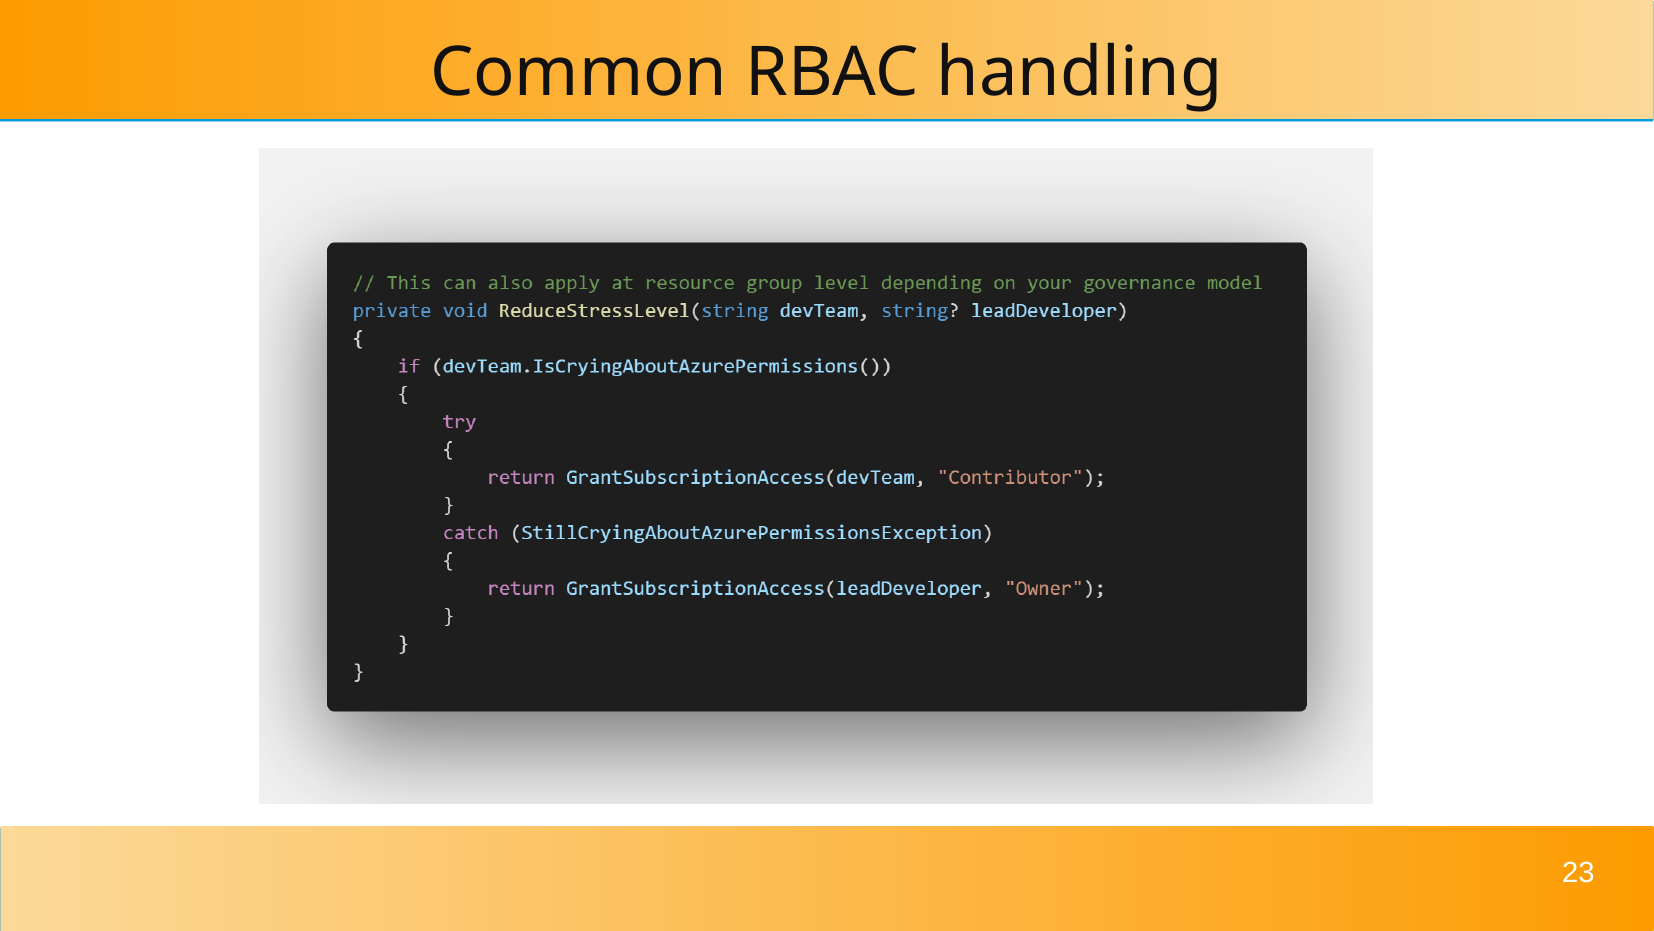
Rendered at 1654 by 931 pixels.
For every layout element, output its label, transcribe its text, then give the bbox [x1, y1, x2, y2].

title Networking [1101, 827, 1105, 930]
title Common RBAC handling [59, 26, 1595, 111]
picture [259, 148, 1373, 804]
